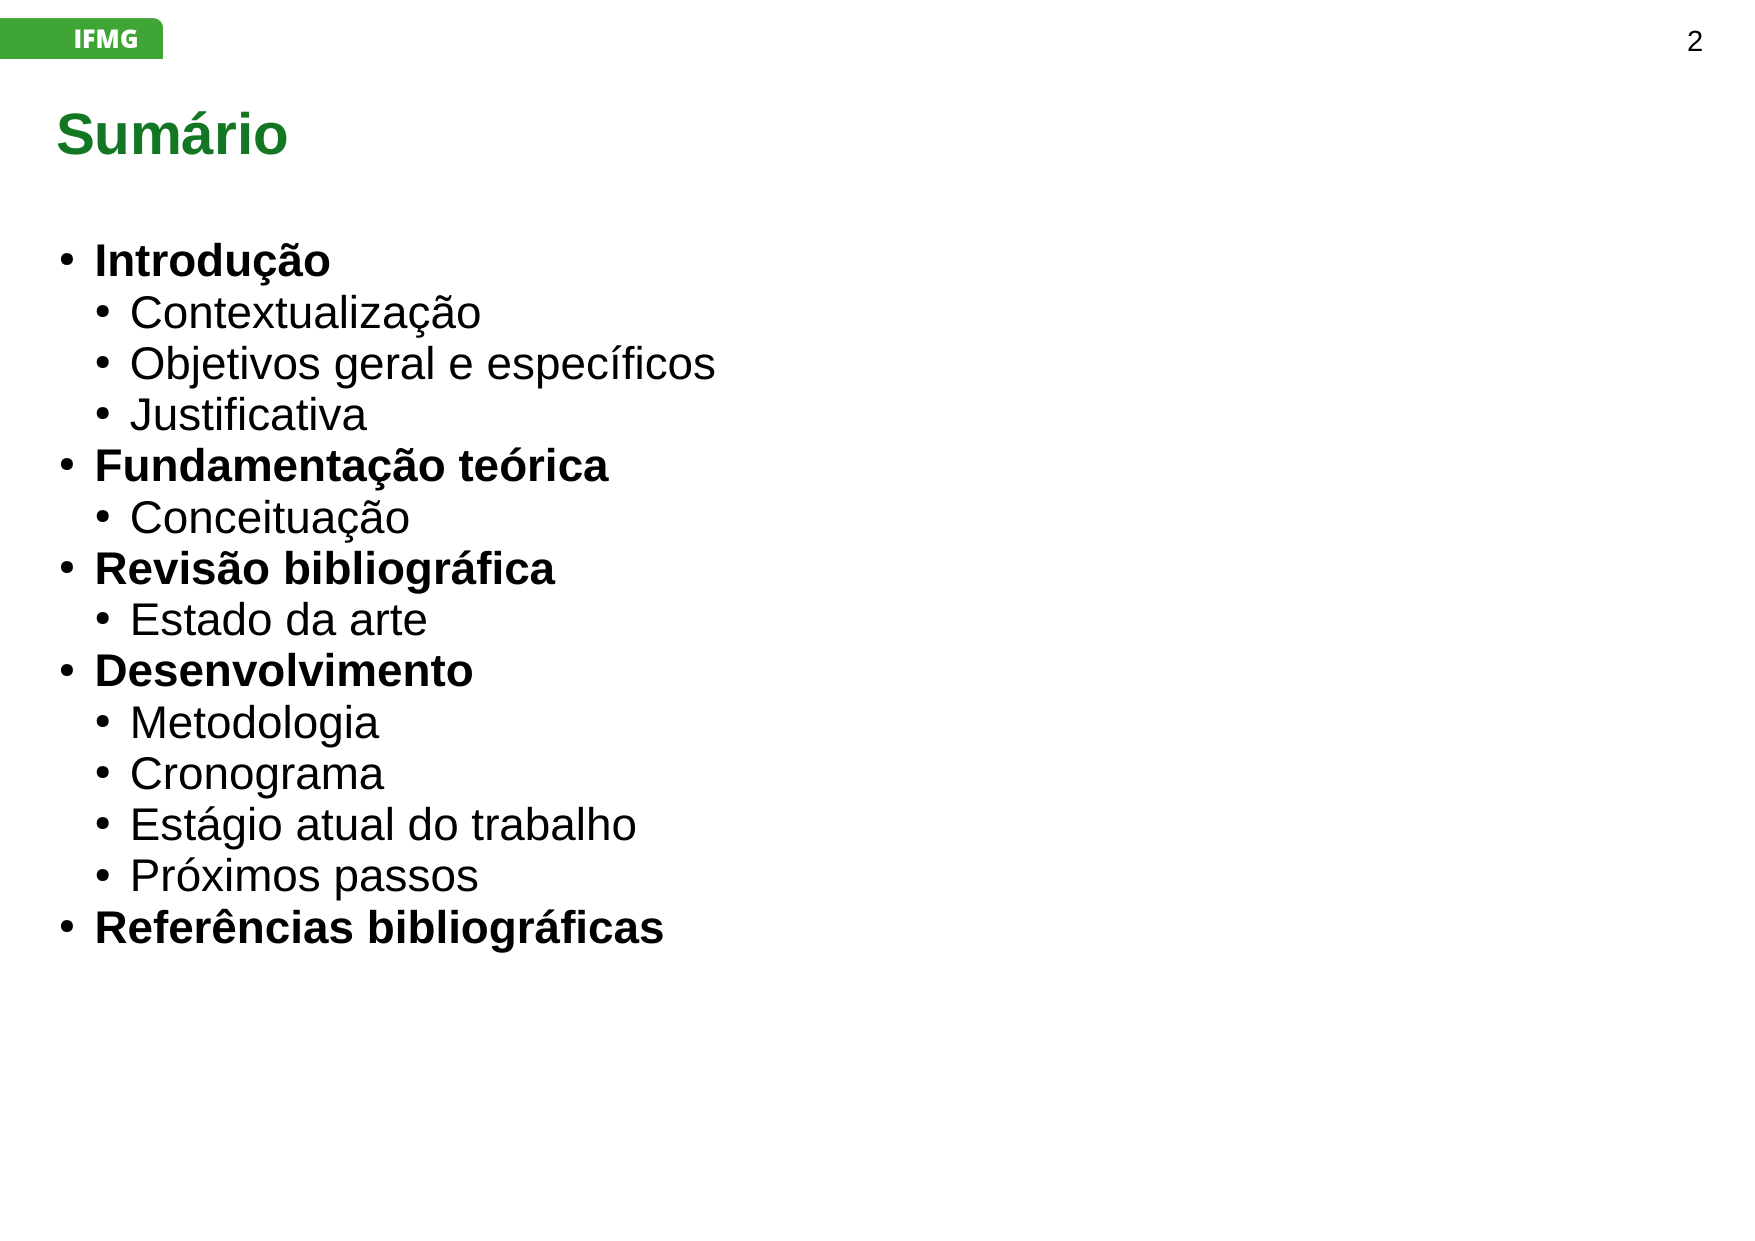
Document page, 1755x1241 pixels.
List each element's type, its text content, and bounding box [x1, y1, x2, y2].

text_box Introdução Contextualização Objetivos geral e específicos Justificativa Fundamentação teórica Conceituação Revisão bibliográfica Estado da arte Desenvolvimento Metodologia Cronograma Estágio atual do trabalho Próximos passos Referências bibliográficas [44, 227, 1713, 1241]
text_box <number> [1613, 17, 1755, 73]
text_box Sumário [41, 94, 1713, 240]
picture [0, 17, 163, 62]
